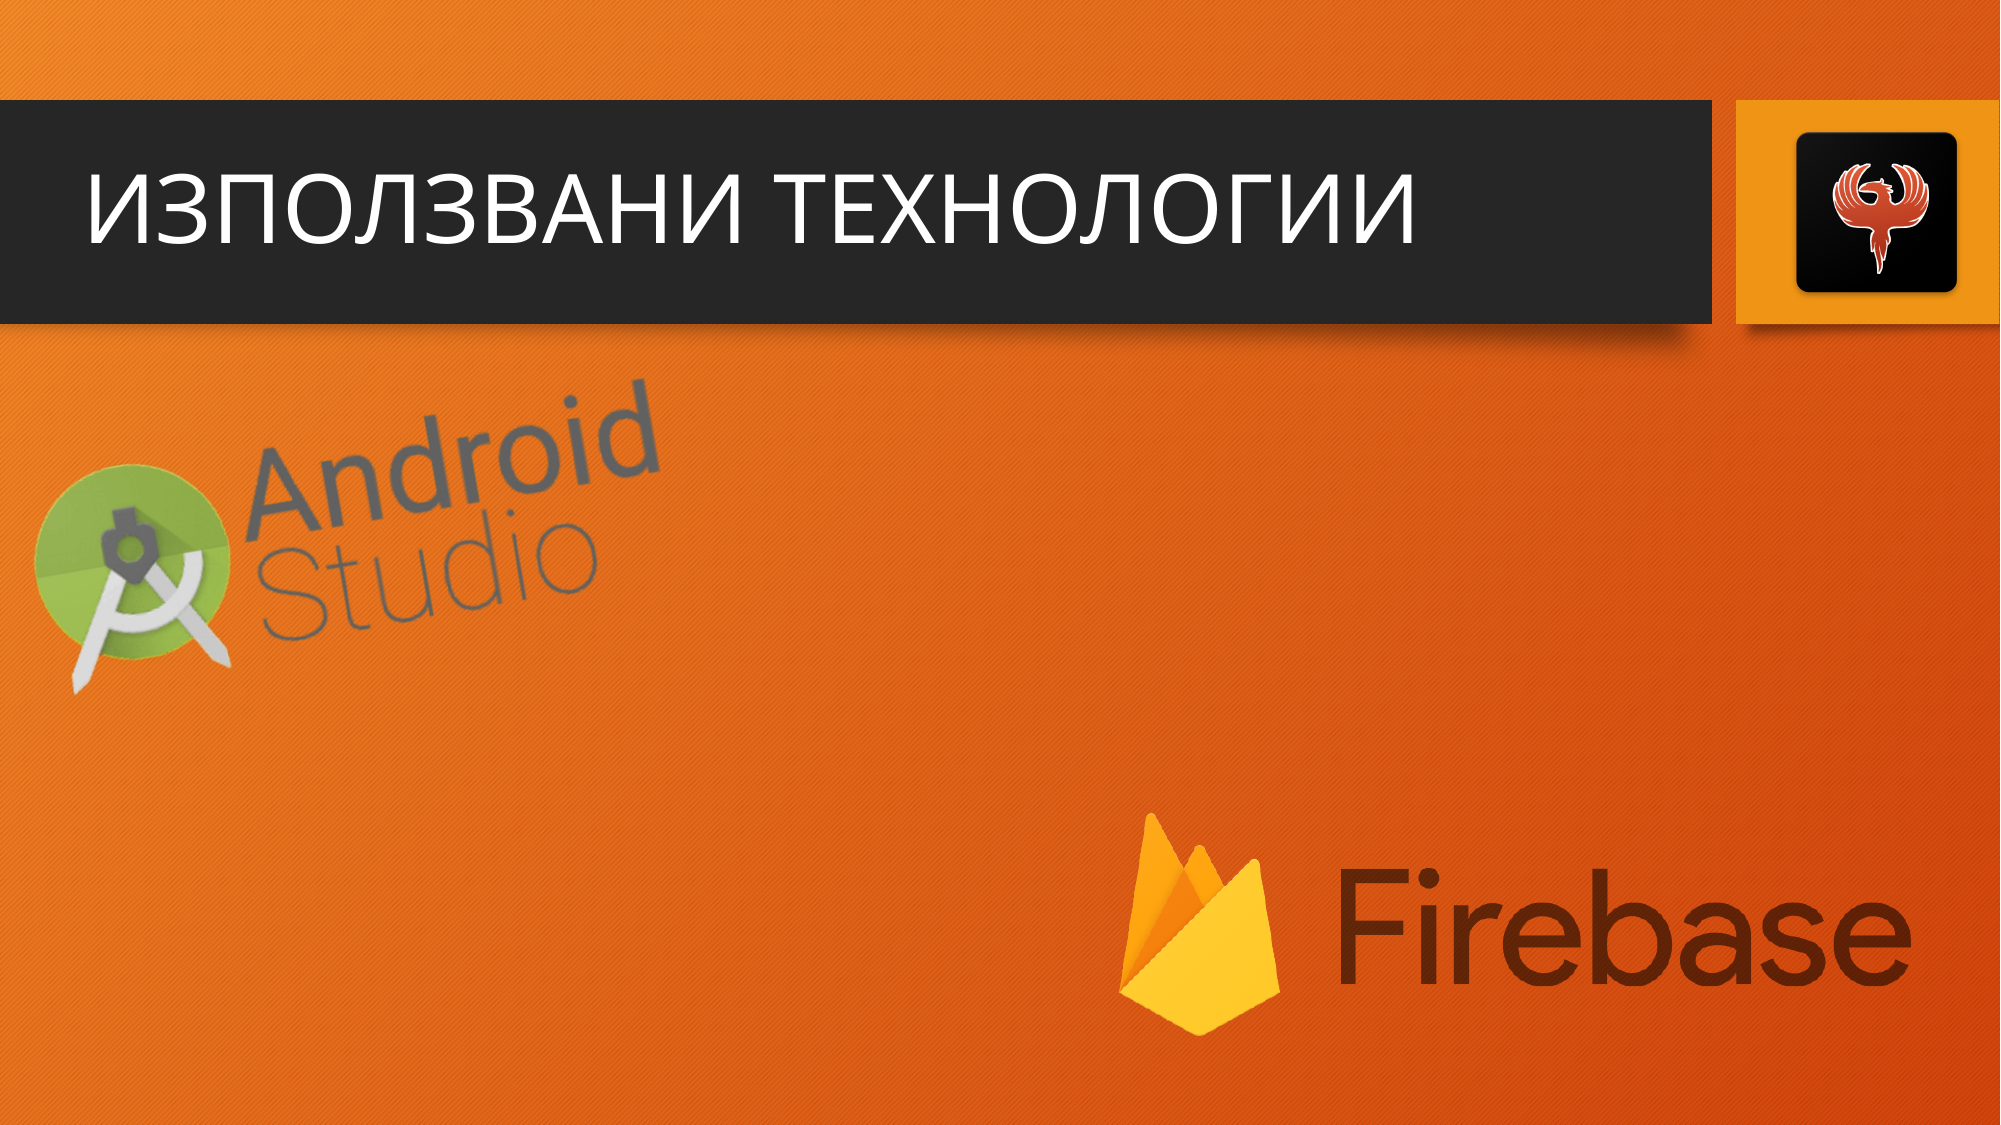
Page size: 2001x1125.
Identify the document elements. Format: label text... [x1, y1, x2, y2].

picture [1775, 111, 1978, 313]
picture [10, 346, 686, 710]
title ИЗПОЛЗВАНИ ТЕХНОЛОГИИ [67, 123, 1689, 301]
picture [1117, 813, 1911, 1037]
